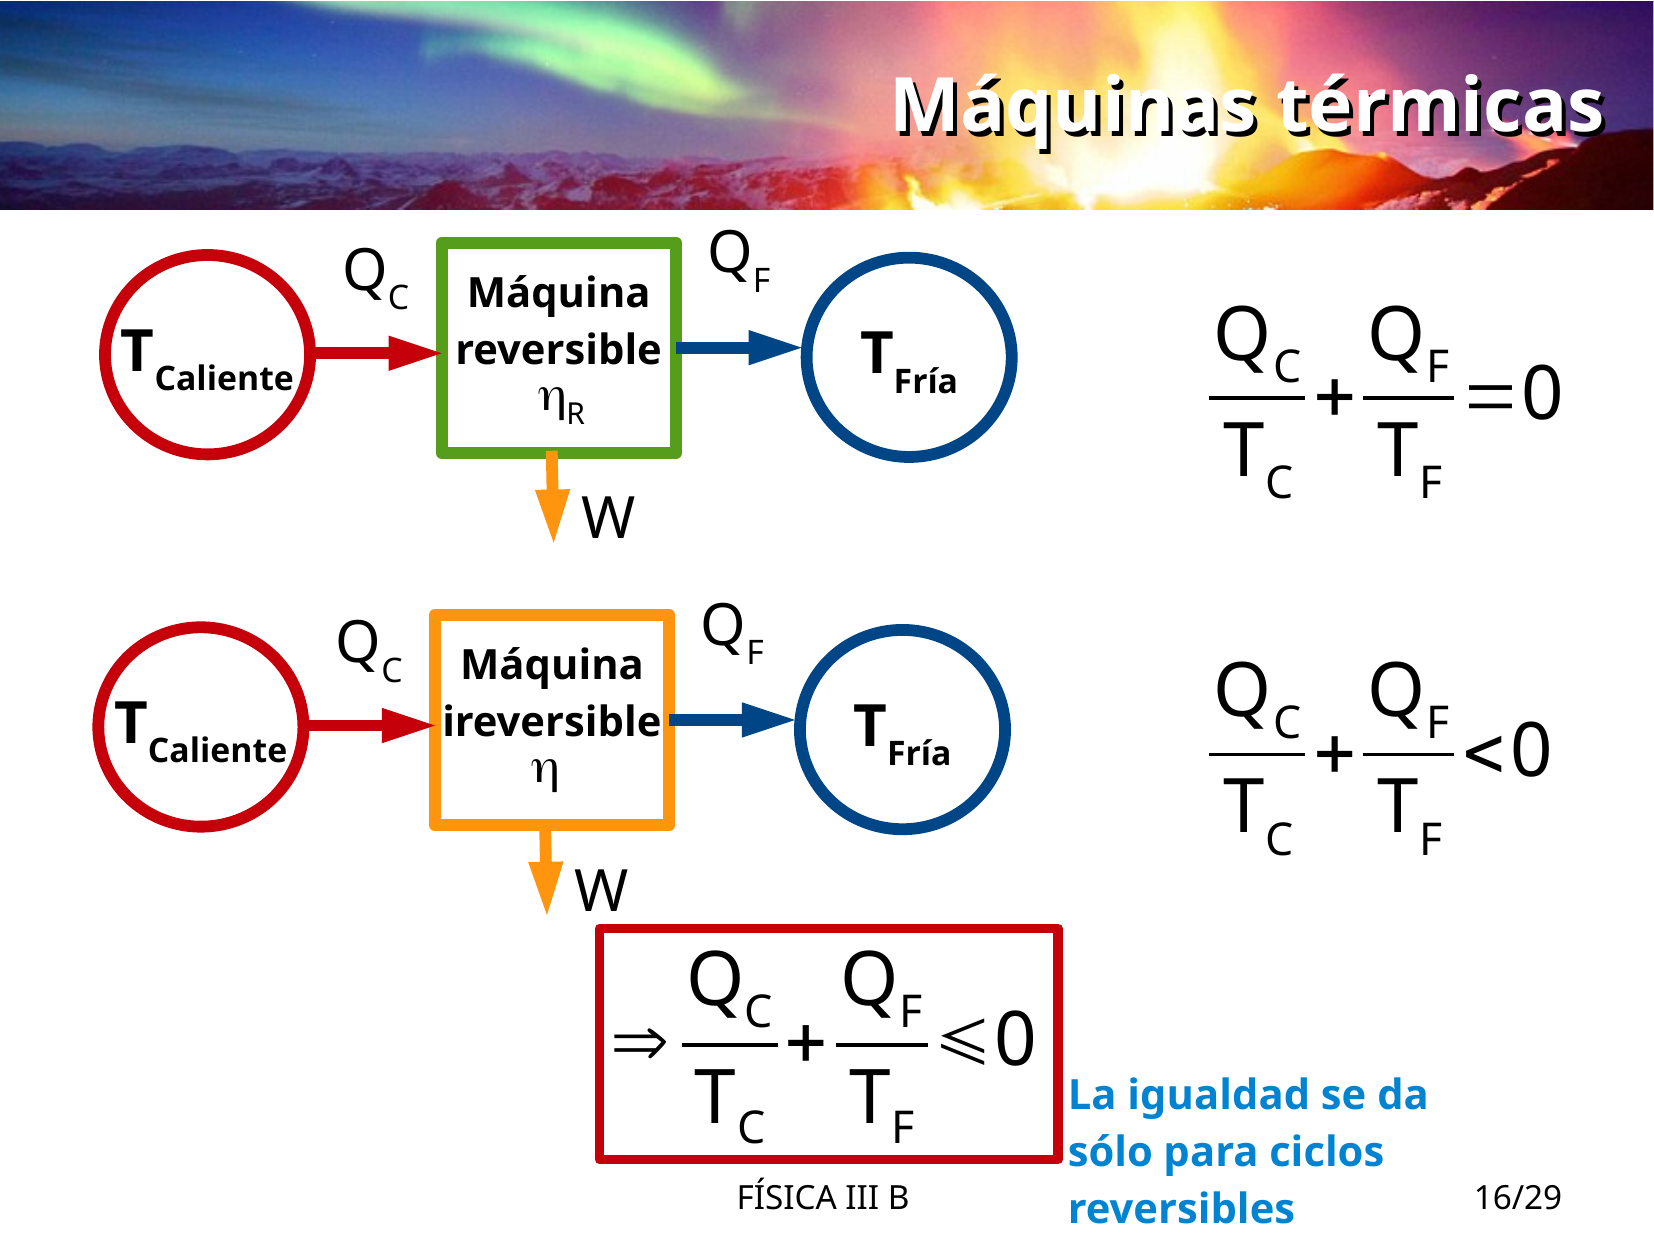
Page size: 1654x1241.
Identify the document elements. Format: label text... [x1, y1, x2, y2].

chart [530, 384, 592, 433]
text_box TFría [806, 257, 1012, 457]
text_box W [559, 841, 645, 928]
text_box TFría [799, 629, 1006, 830]
title Máquinas térmicas [45, 15, 1606, 191]
chart [604, 933, 1054, 1156]
chart [1200, 287, 1580, 509]
chart [1200, 644, 1570, 866]
text_box La igualdad se da sólo para ciclos reversibles [1053, 1056, 1538, 1174]
picture [0, 1, 1654, 210]
text_box W [565, 469, 652, 556]
chart [523, 757, 568, 796]
text_box Máquina ireversible [435, 614, 670, 826]
text_box Máquina reversible [441, 242, 677, 454]
text_box TCaliente [105, 255, 310, 455]
text_box TCaliente [98, 627, 304, 827]
